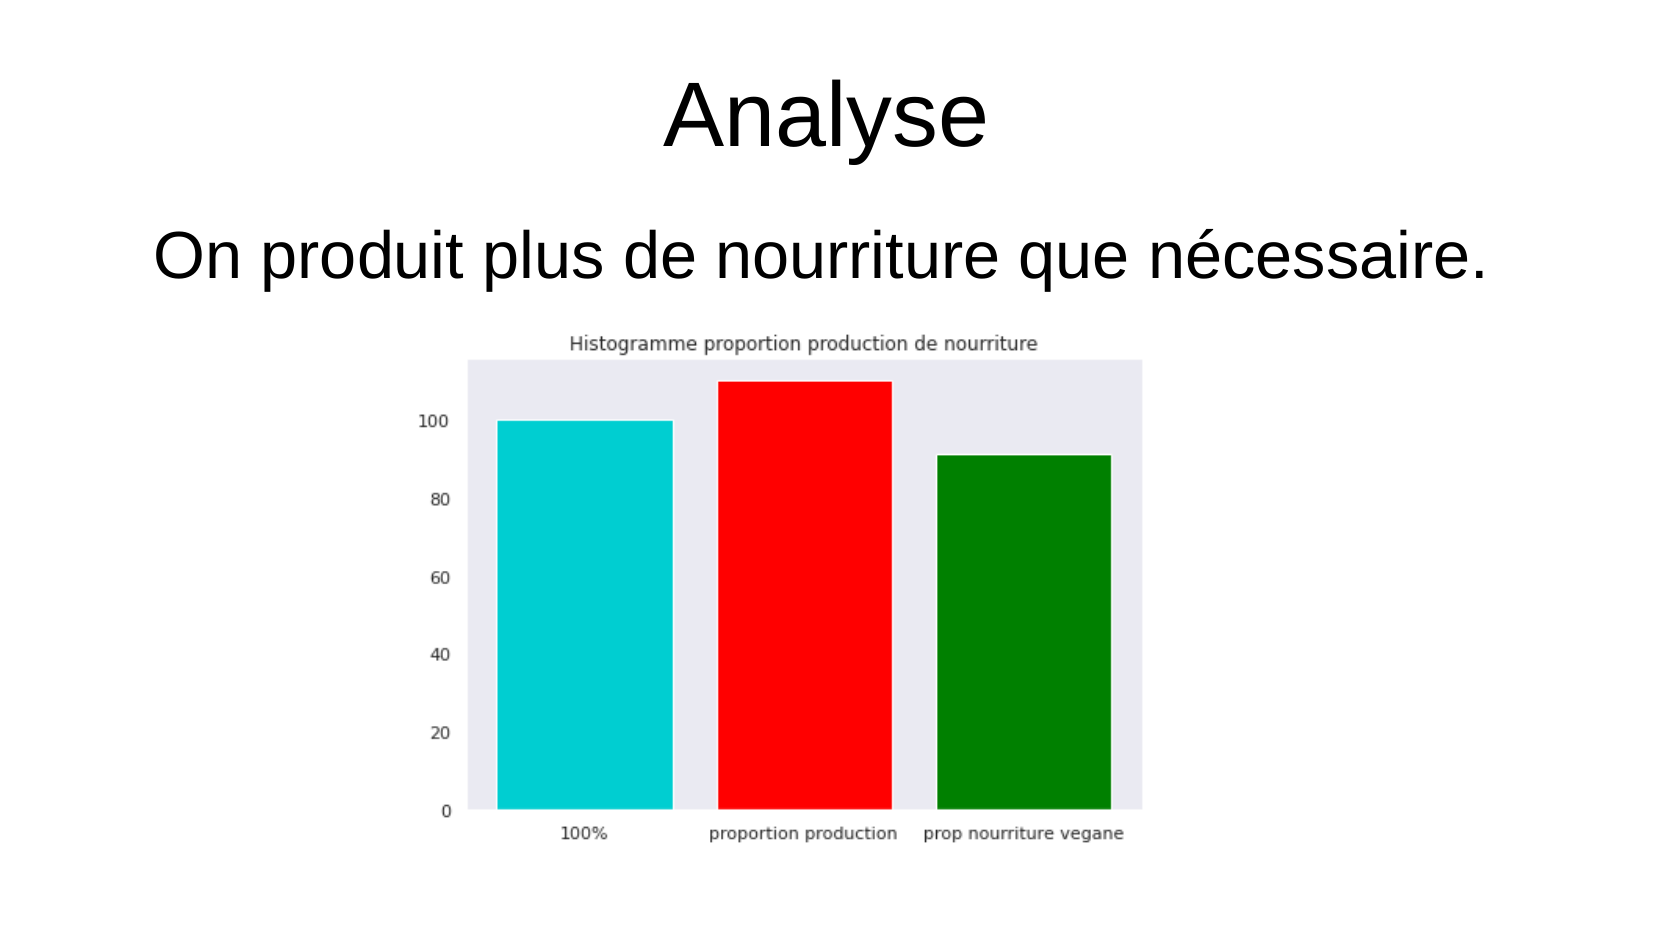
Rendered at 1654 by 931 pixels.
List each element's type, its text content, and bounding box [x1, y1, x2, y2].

list On produit plus de nourriture que nécessaire. [82, 217, 1571, 475]
title Analyse [82, 37, 1571, 193]
picture [407, 324, 1152, 852]
